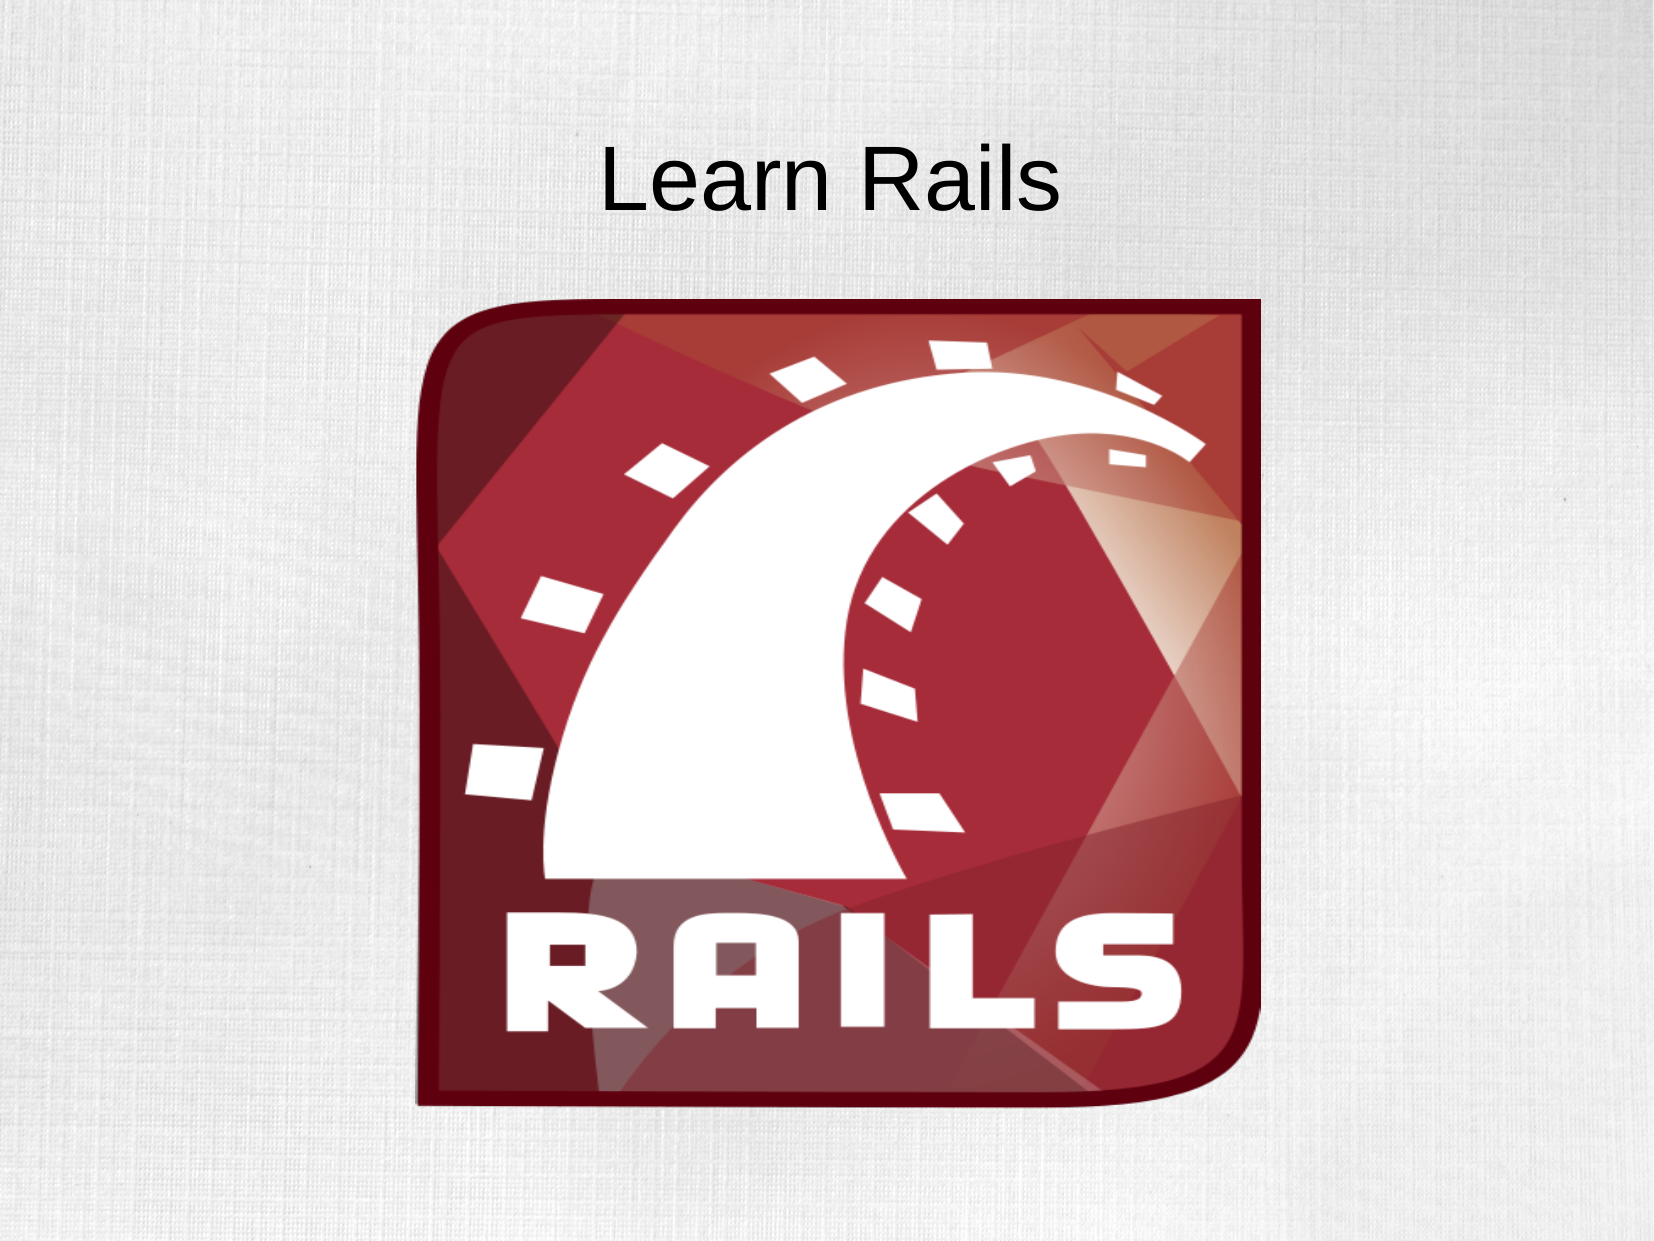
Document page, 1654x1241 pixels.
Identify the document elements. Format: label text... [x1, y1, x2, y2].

title Learn Rails [86, 75, 1576, 283]
picture [0, 0, 1654, 1241]
